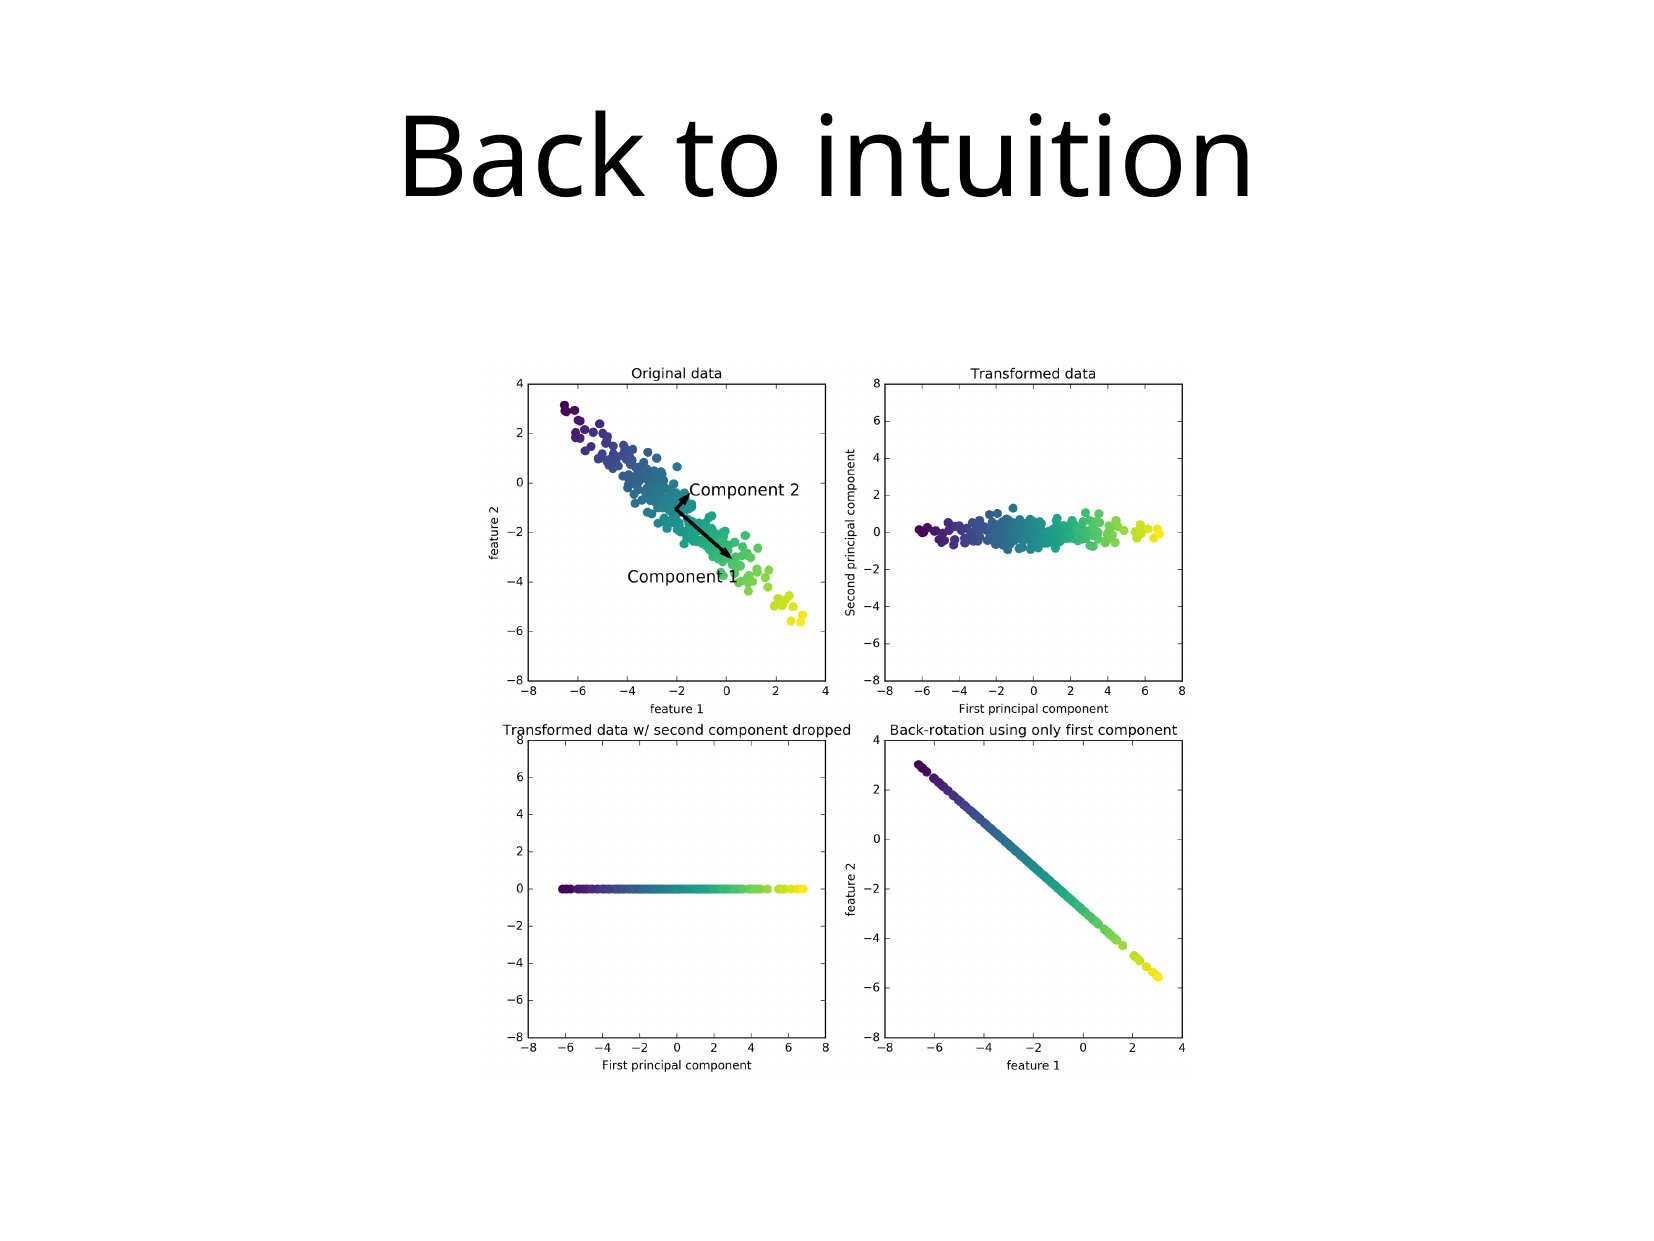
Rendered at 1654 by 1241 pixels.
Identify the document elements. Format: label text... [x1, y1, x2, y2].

title Back to intuition [82, 49, 1571, 257]
picture [480, 360, 1194, 1081]
